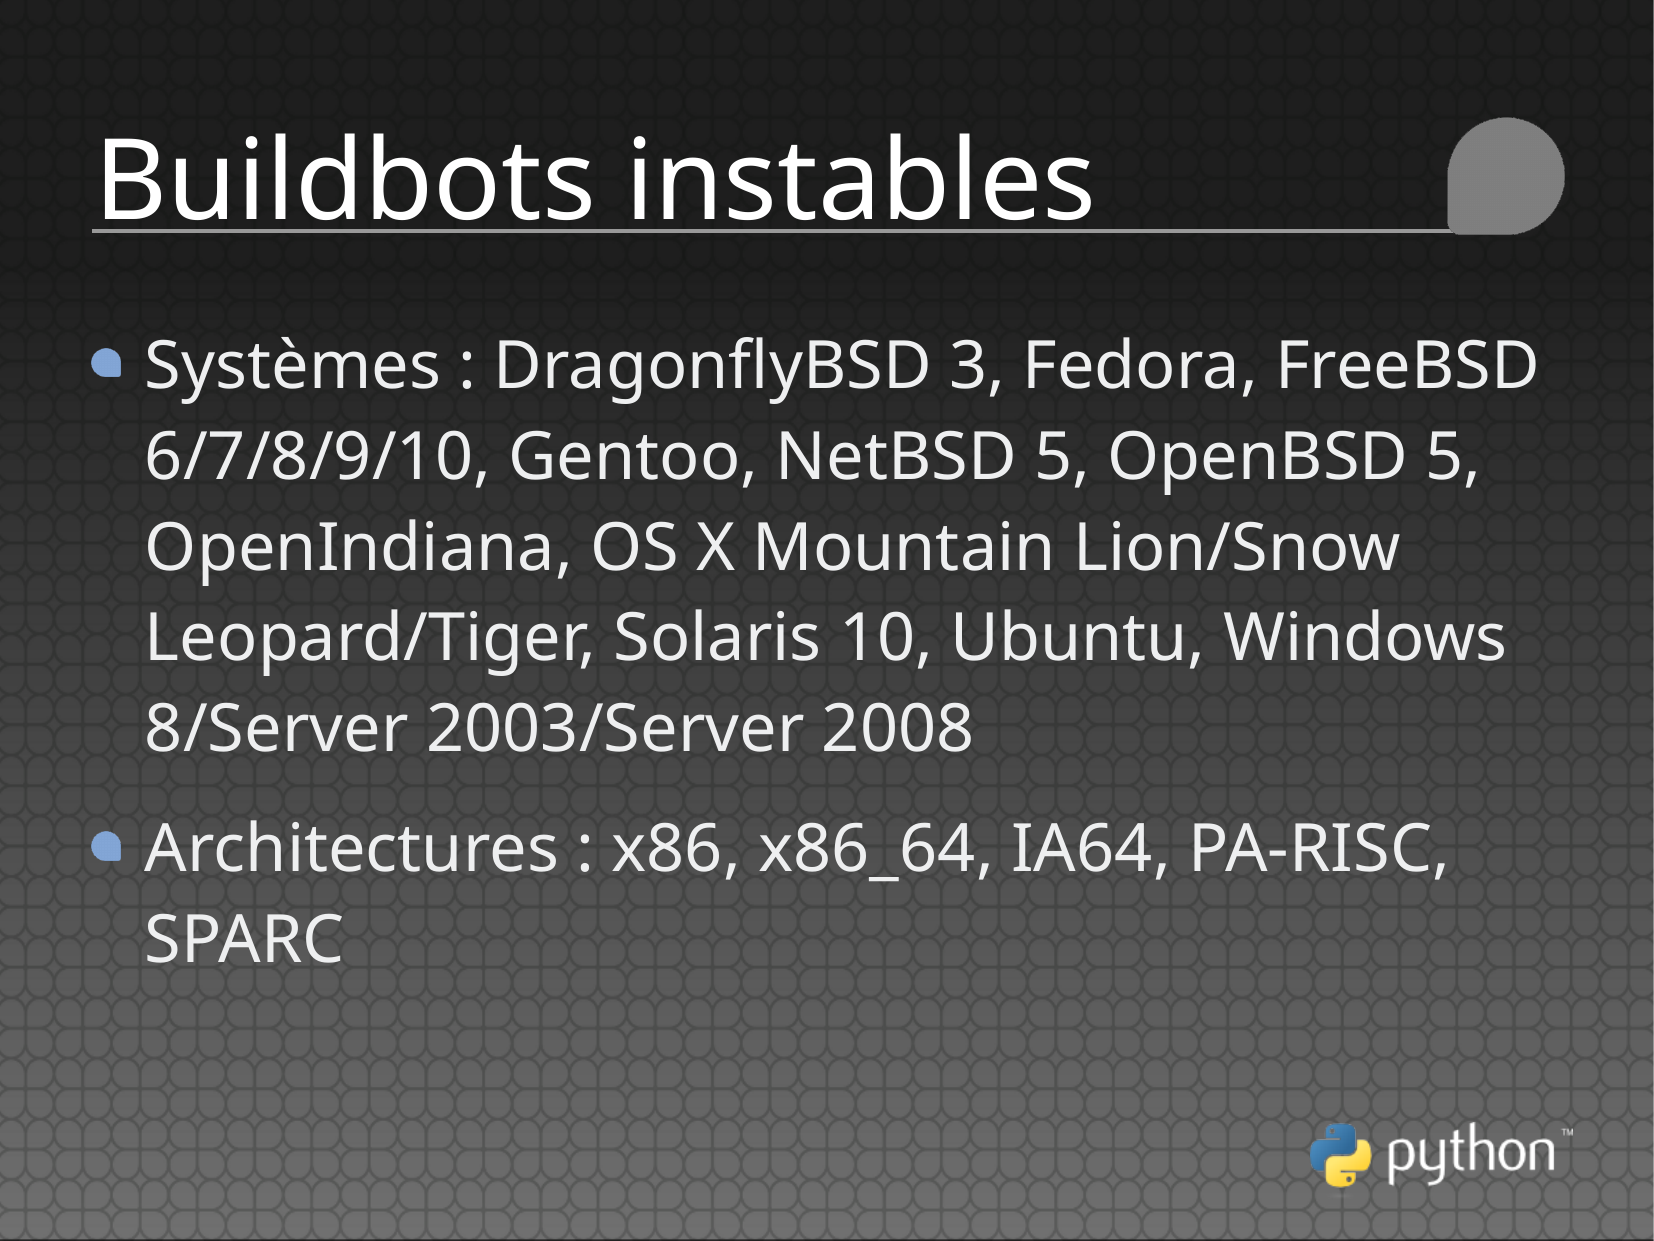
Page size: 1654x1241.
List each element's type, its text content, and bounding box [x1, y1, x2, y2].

title Buildbots instables [94, 100, 1426, 251]
list Systèmes : DragonflyBSD 3, Fedora, FreeBSD 6/7/8/9/10, Gentoo, NetBSD 5, OpenBSD 5, OpenIndiana, OS X Mountain Lion/Snow Leopard/Tiger, Solaris 10, Ubuntu, Windows 8/Server 2003/Server 2008 Architectures : x86, x86_64, IA64, PA-RISC, SPARC [74, 196, 1563, 1001]
picture [0, 0, 1654, 1241]
